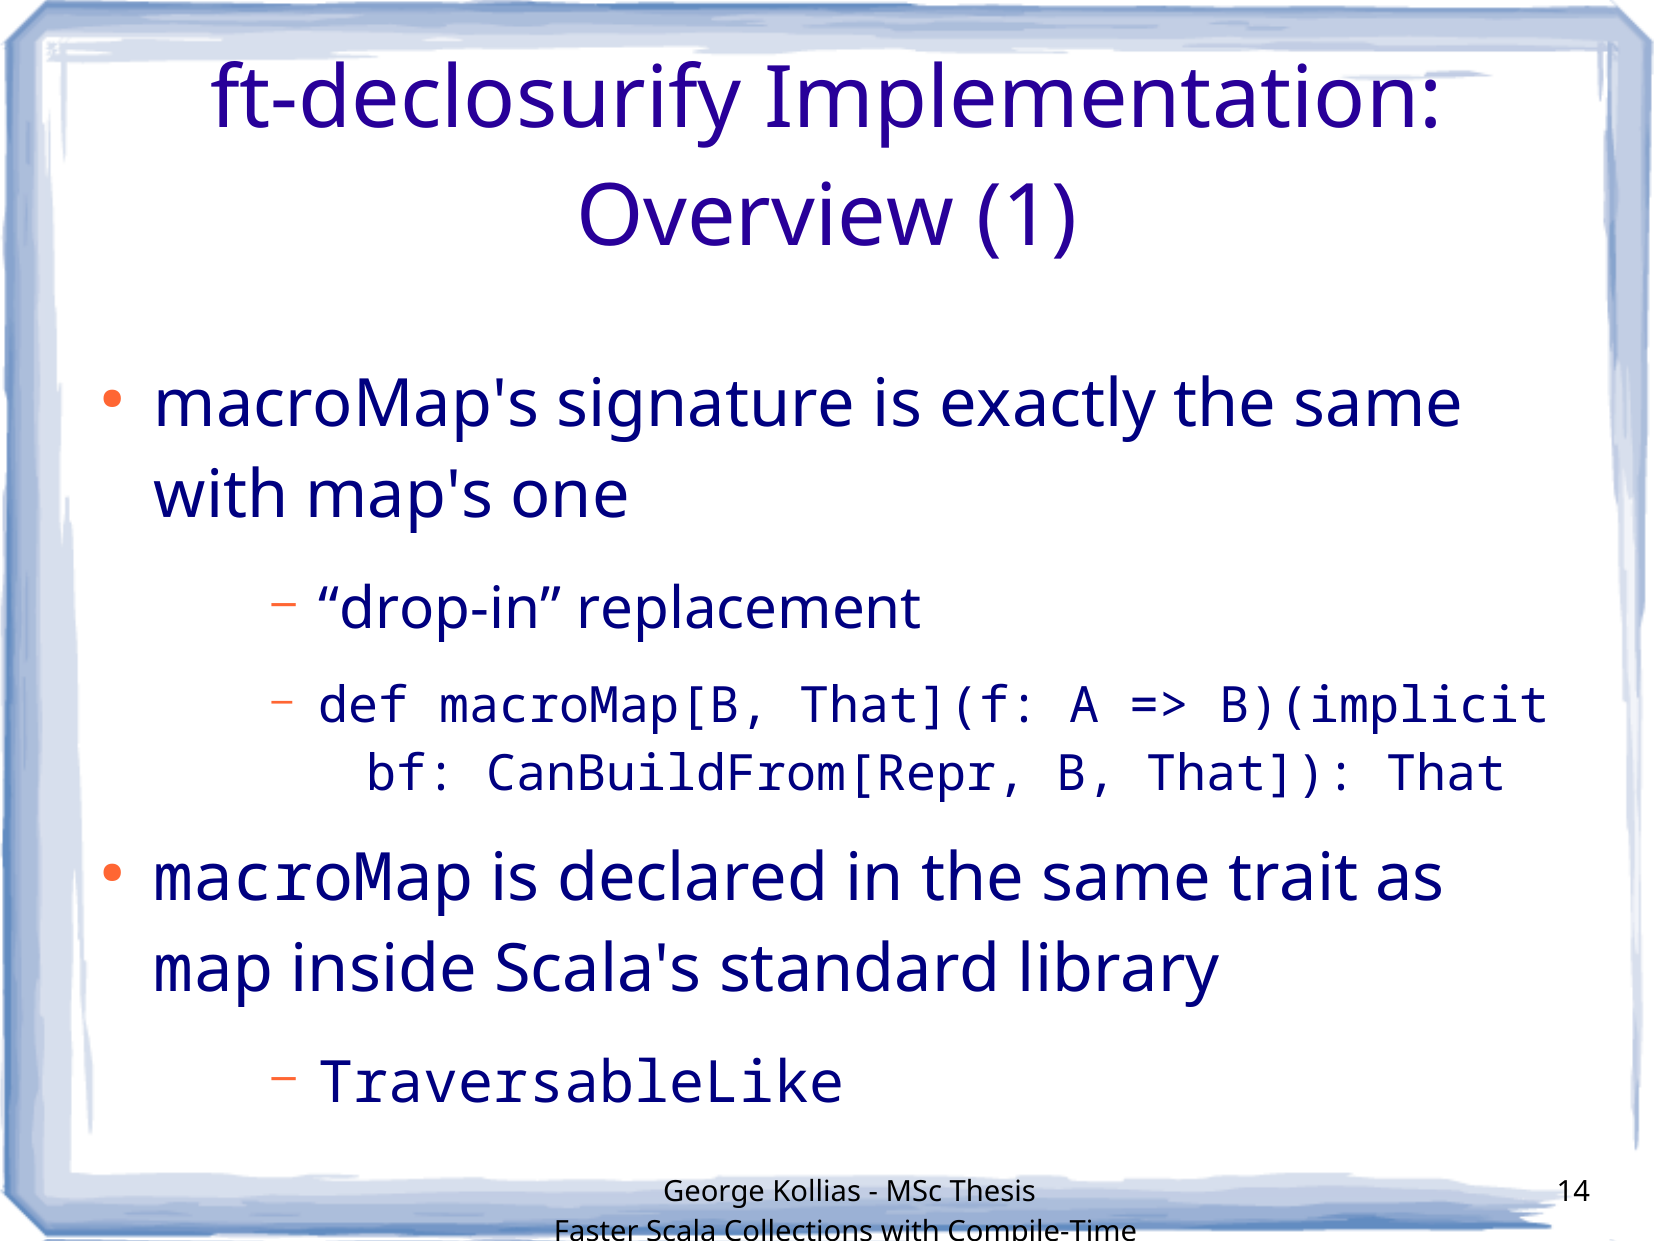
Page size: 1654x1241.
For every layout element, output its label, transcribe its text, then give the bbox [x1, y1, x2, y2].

picture [704, 1233, 711, 1239]
picture [846, 1227, 854, 1241]
picture [969, 1227, 978, 1239]
picture [827, 1227, 836, 1239]
picture [573, 1233, 580, 1239]
picture [926, 1227, 934, 1241]
picture [614, 1227, 622, 1232]
picture [746, 1227, 755, 1239]
picture [779, 1227, 787, 1232]
picture [680, 1233, 687, 1239]
picture [1124, 1227, 1132, 1232]
picture [1108, 1227, 1115, 1241]
picture [1098, 1227, 1105, 1241]
list macroMap's signature is exactly the same with map's one “drop-in” replacement def macroMap[B, That](f: A => B)(implicit bf: CanBuildFrom[Repr, B, That]): That macroMap is declared in the same trait as map inside Scala's standard library TraversableLike [82, 355, 1571, 1075]
picture [0, 0, 1654, 1241]
title ft-declosurify Implementation: Overview (1) [82, 49, 1571, 257]
picture [988, 1227, 995, 1241]
picture [888, 1228, 895, 1241]
picture [998, 1227, 1005, 1241]
picture [1015, 1227, 1024, 1239]
picture [1047, 1227, 1055, 1232]
